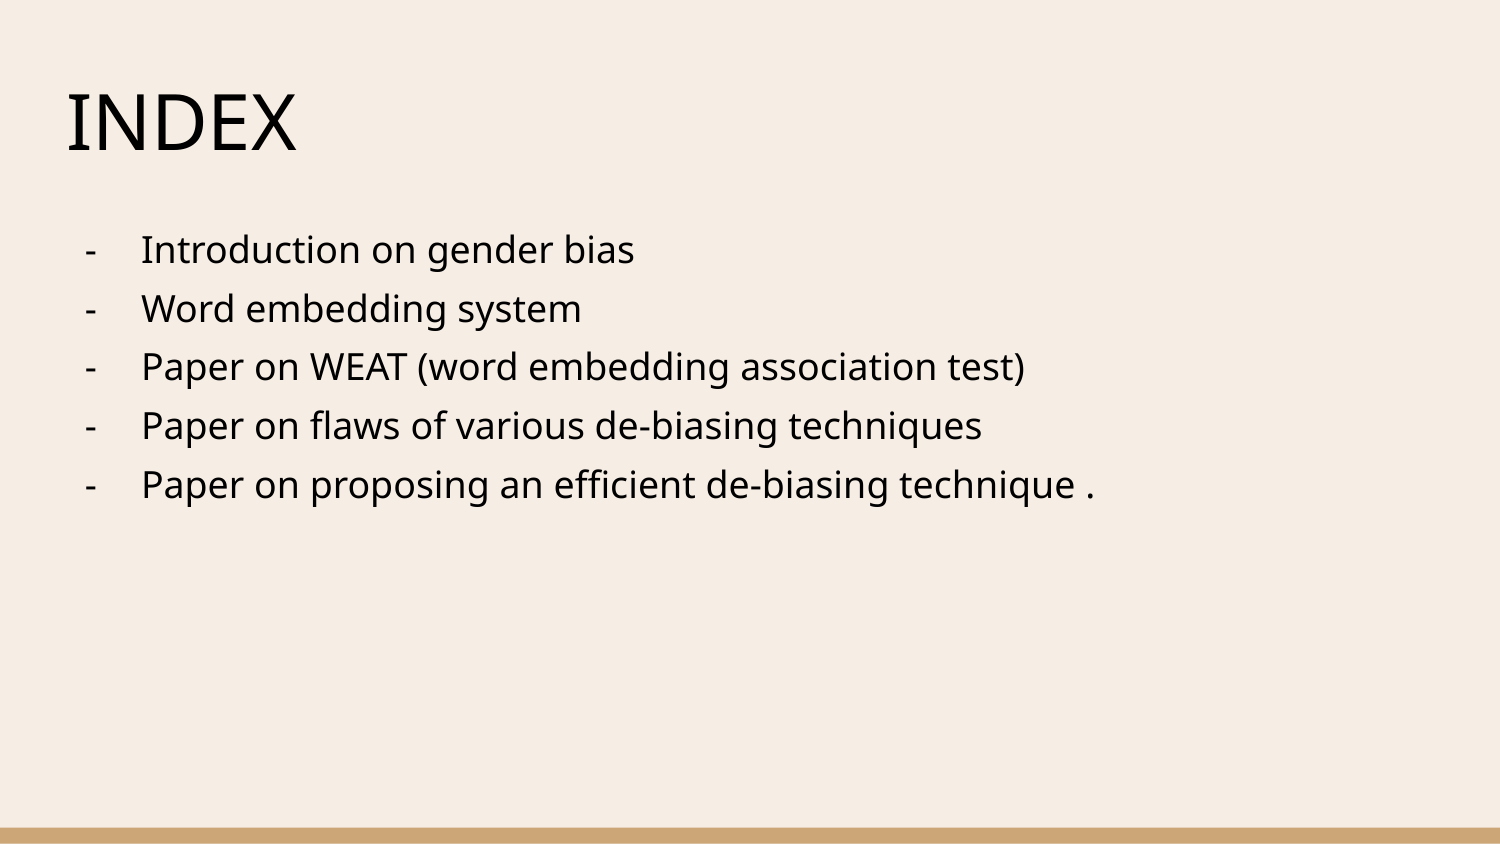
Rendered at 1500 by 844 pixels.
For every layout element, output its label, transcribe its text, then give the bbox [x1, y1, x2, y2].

title INDEX [51, 51, 1449, 189]
list Introduction on gender bias Word embedding system Paper on WEAT (word embedding association test) Paper on flaws of various de-biasing techniques Paper on proposing an efficient de-biasing technique . [51, 200, 1449, 752]
